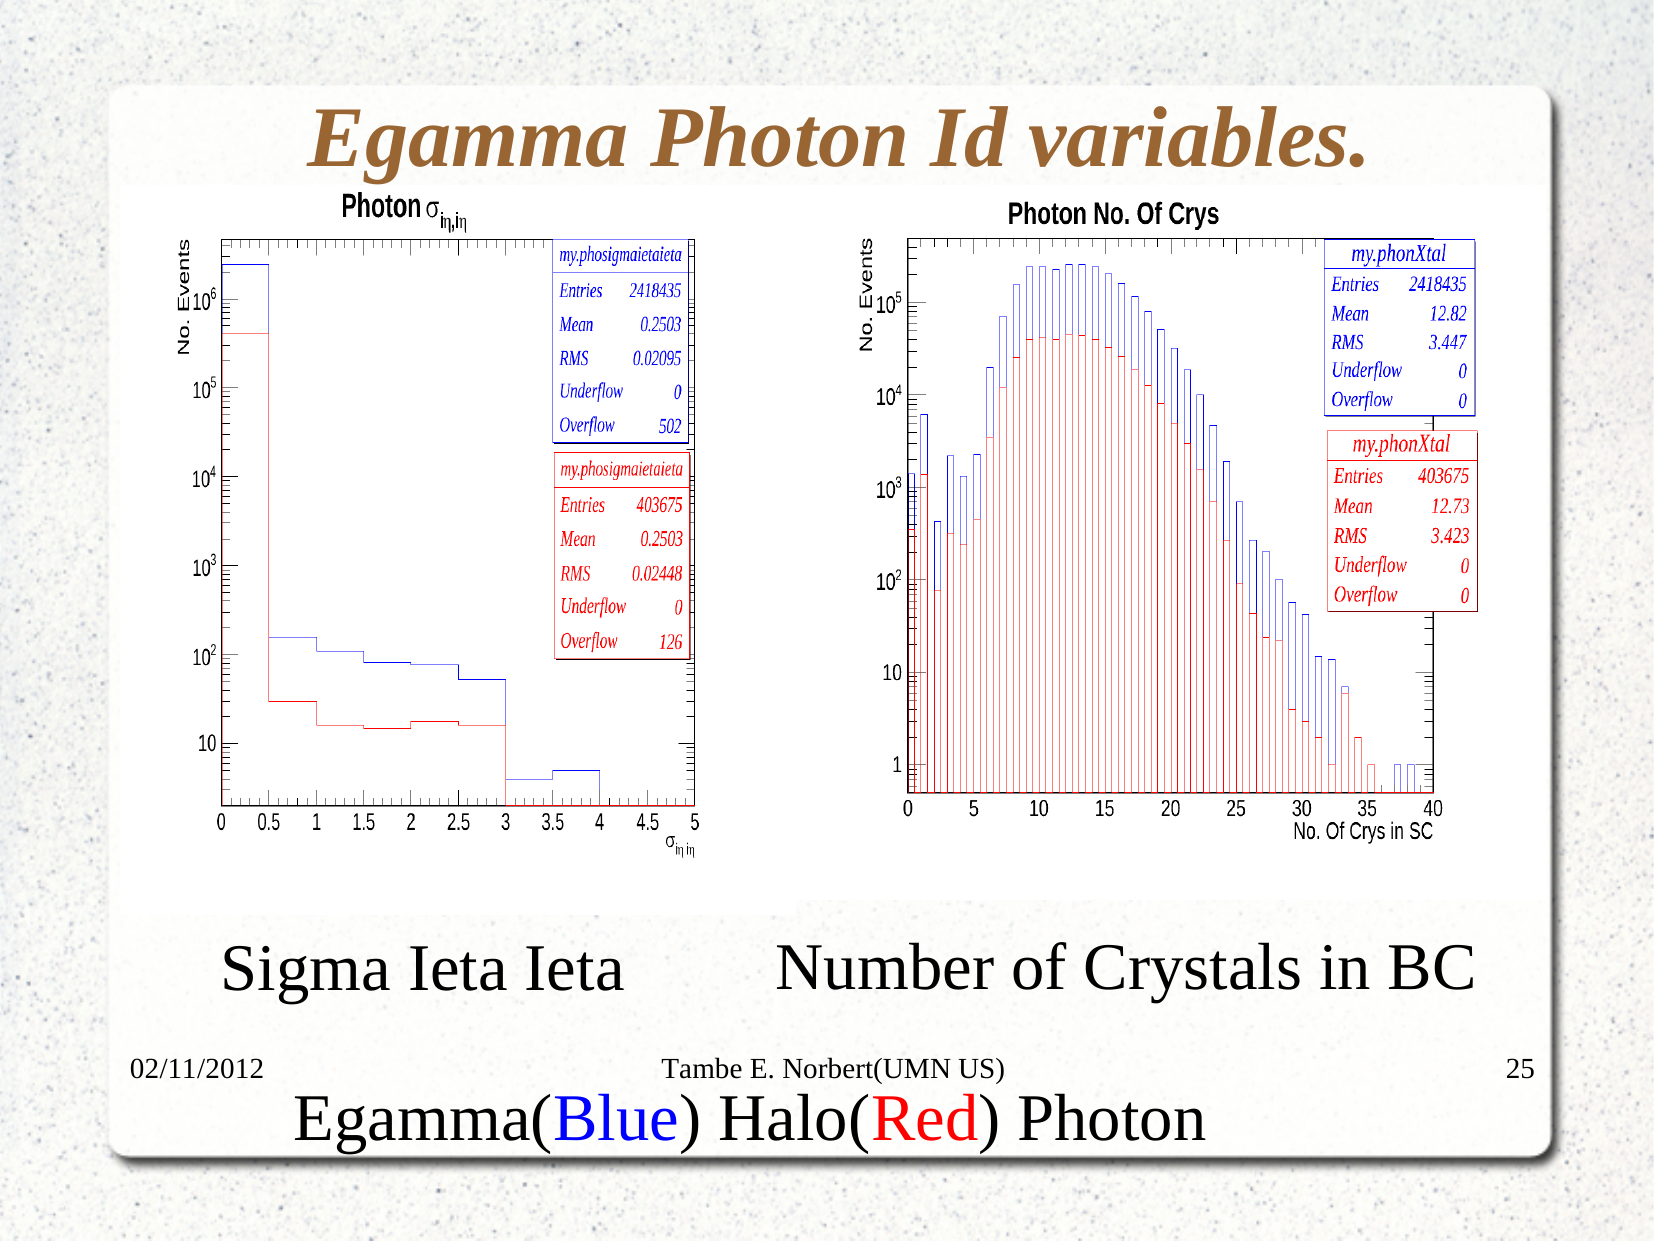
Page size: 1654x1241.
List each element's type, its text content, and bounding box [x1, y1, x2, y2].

list Number of Crystals in BC [705, 930, 1516, 1006]
list Egamma(Blue) Halo(Red) Photon [222, 1080, 1291, 1156]
picture [0, 0, 1654, 1241]
list Sigma Ieta Ieta [150, 930, 678, 1006]
title Egamma Photon Id variables. [270, 90, 1411, 185]
